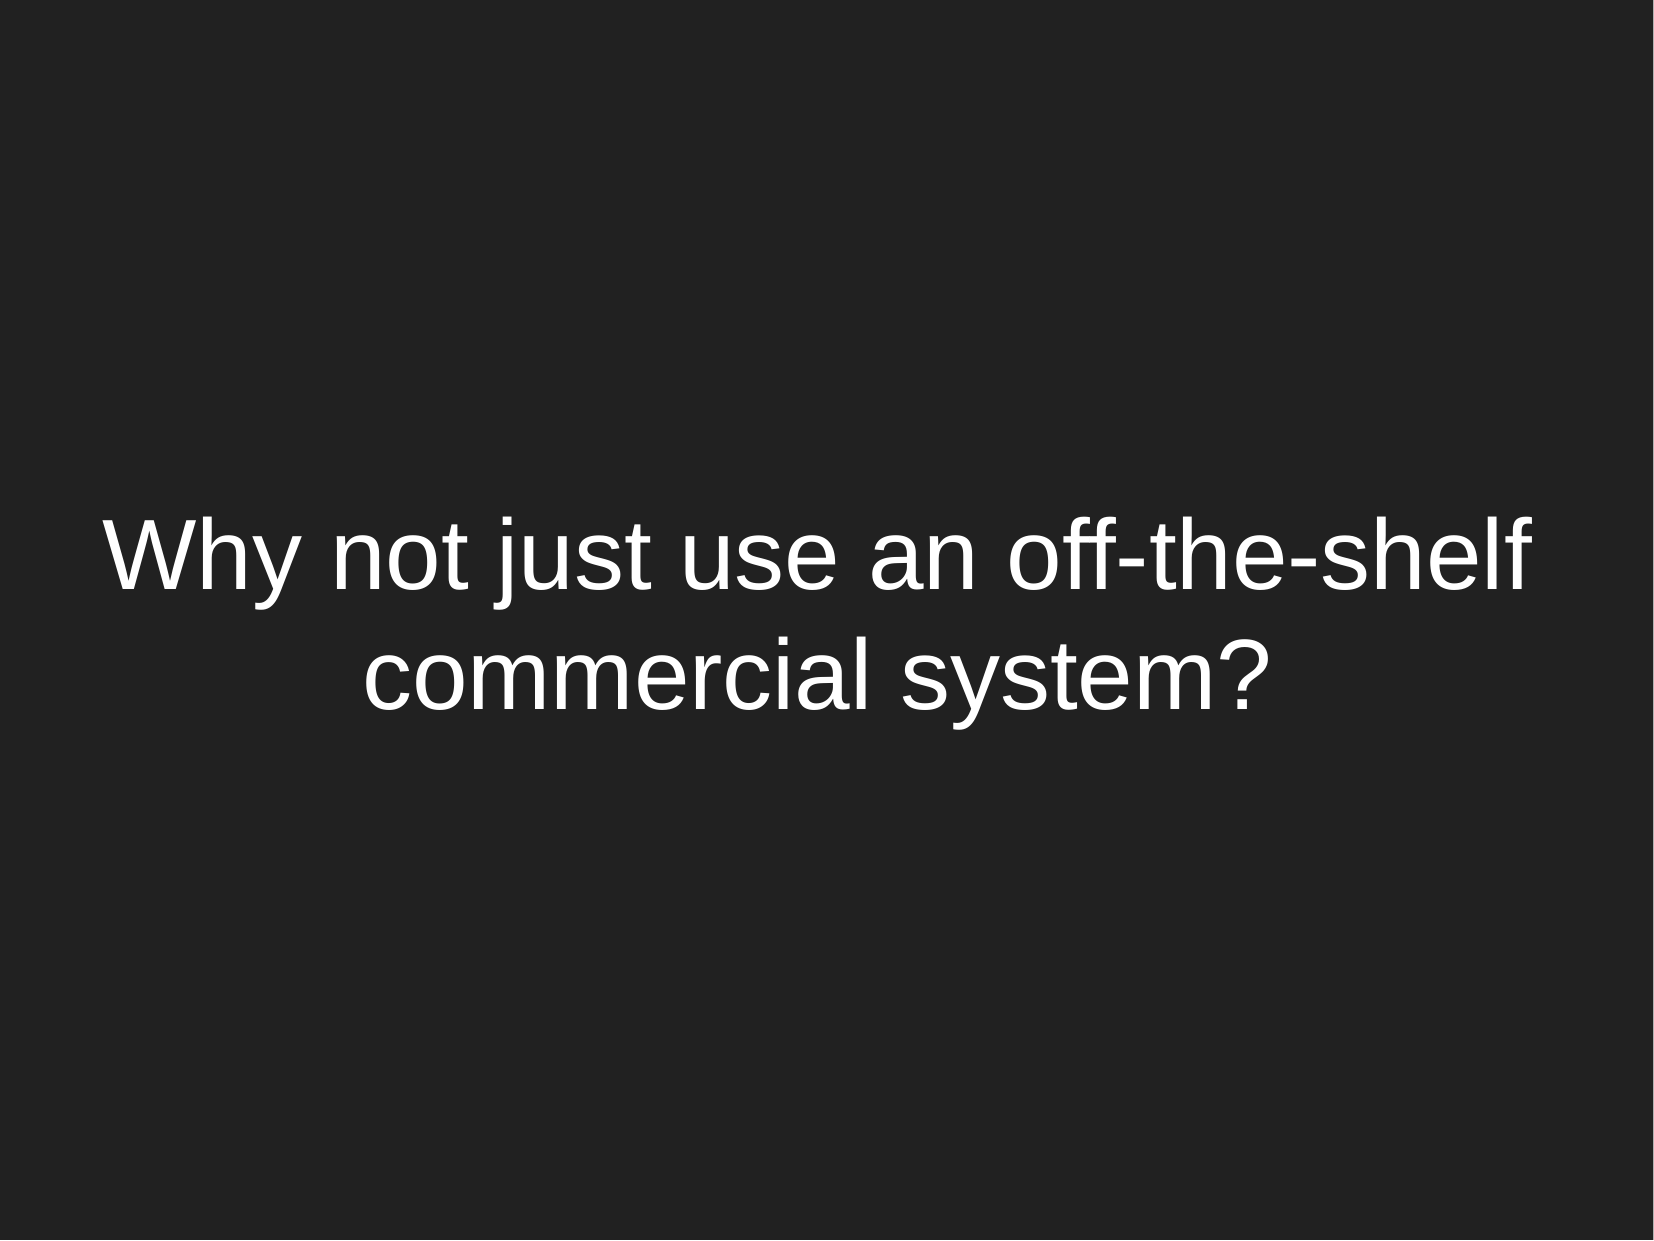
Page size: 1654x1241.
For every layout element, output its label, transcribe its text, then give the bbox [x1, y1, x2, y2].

title Why not just use an off-the-shelf commercial system? [47, 270, 1588, 745]
